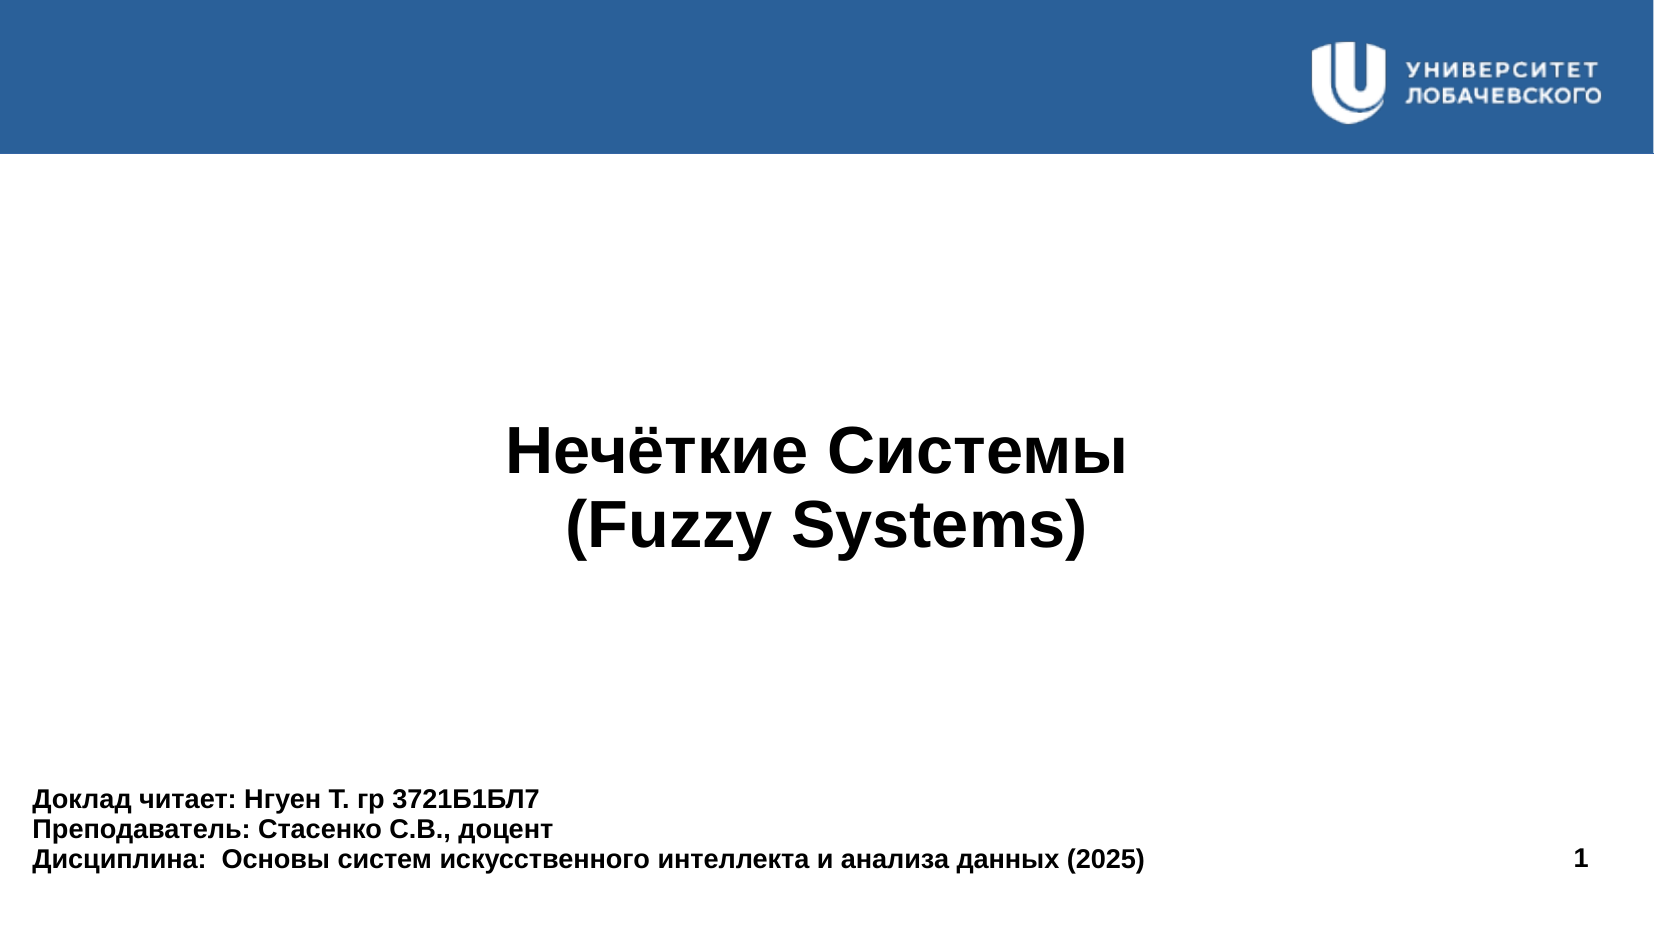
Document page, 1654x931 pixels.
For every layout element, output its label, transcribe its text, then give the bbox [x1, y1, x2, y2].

text_box [813, 447, 1150, 518]
picture [1300, 34, 1620, 135]
text_box Доклад читает: Нгуен Т. гр 3721Б1БЛ7 Преподаватель: Стасенко С.В., доцент Дисциплина: Основы систем искусственного интеллекта и анализа данных (2025) [17, 776, 1188, 931]
text_box 1 [1558, 835, 1613, 881]
text_box [0, 0, 1654, 154]
subtitle Нечёткие Системы (Fuzzy Systems) [82, 217, 1571, 758]
